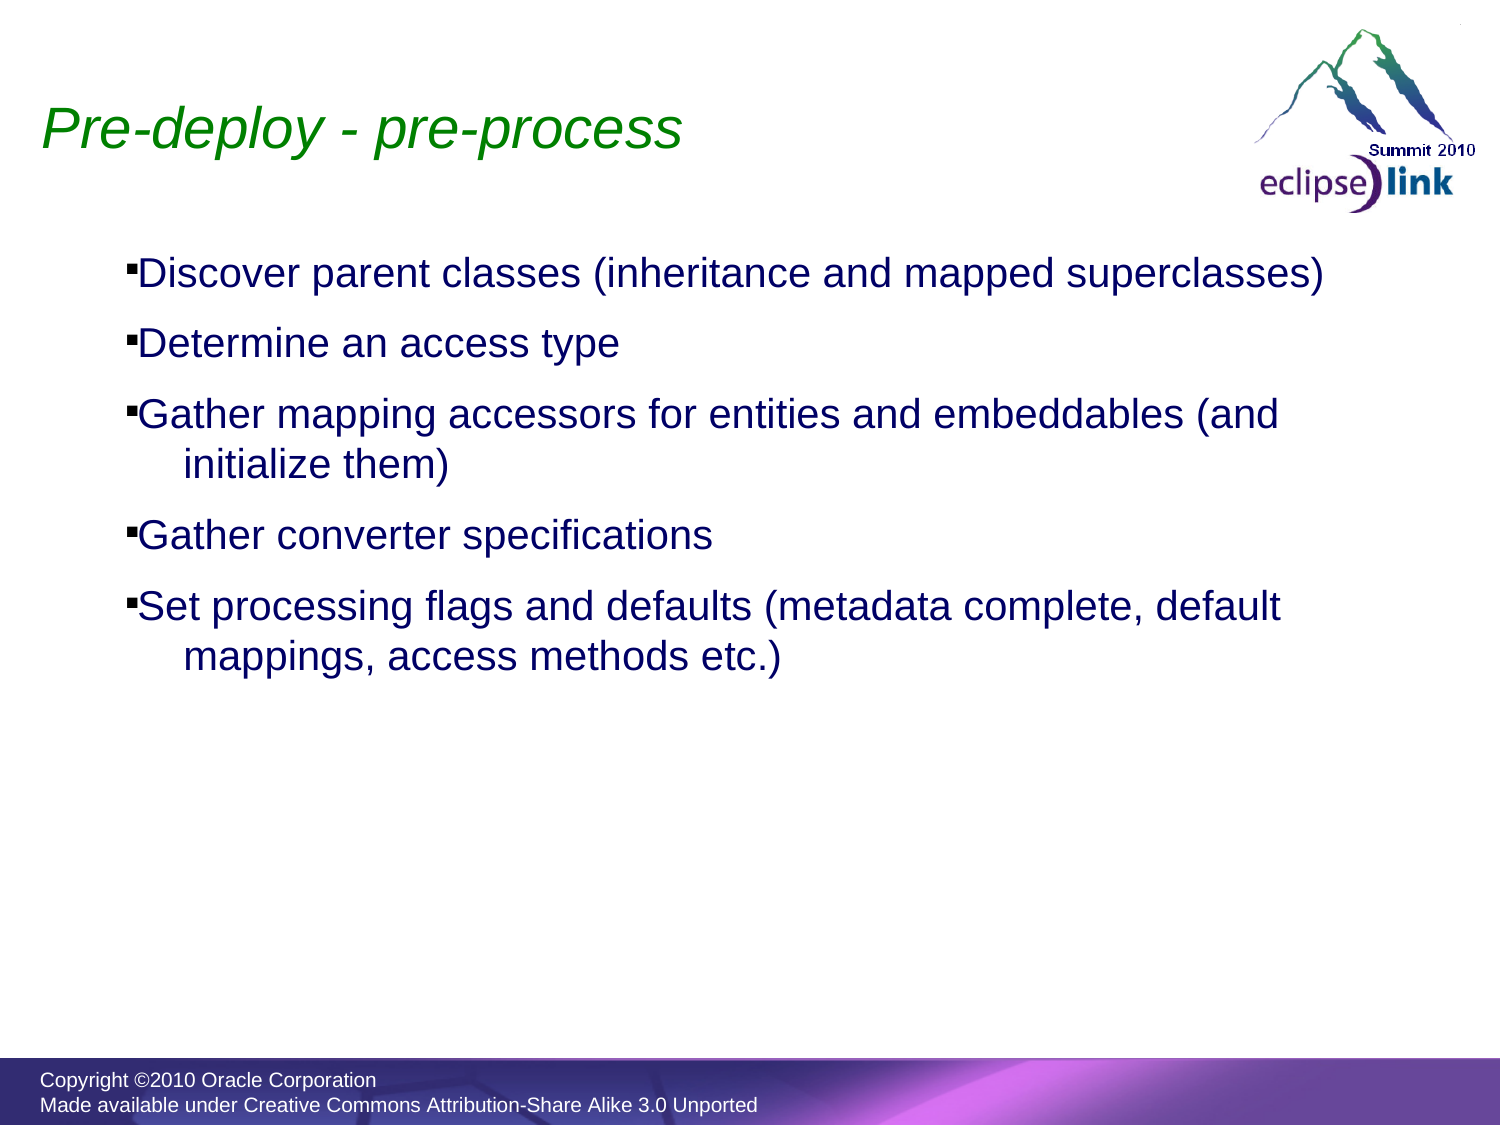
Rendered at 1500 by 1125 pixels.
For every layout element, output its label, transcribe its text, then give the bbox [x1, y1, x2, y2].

list Discover parent classes (inheritance and mapped superclasses) Determine an access type Gather mapping accessors for entities and embeddables (and initialize them) Gather converter specifications Set processing flags and defaults (metadata complete, default mappings, access methods etc.) [112, 237, 1388, 1021]
picture [0, 1058, 1500, 1125]
title Pre-deploy - pre-process [26, 90, 1223, 173]
picture [1250, 24, 1478, 215]
